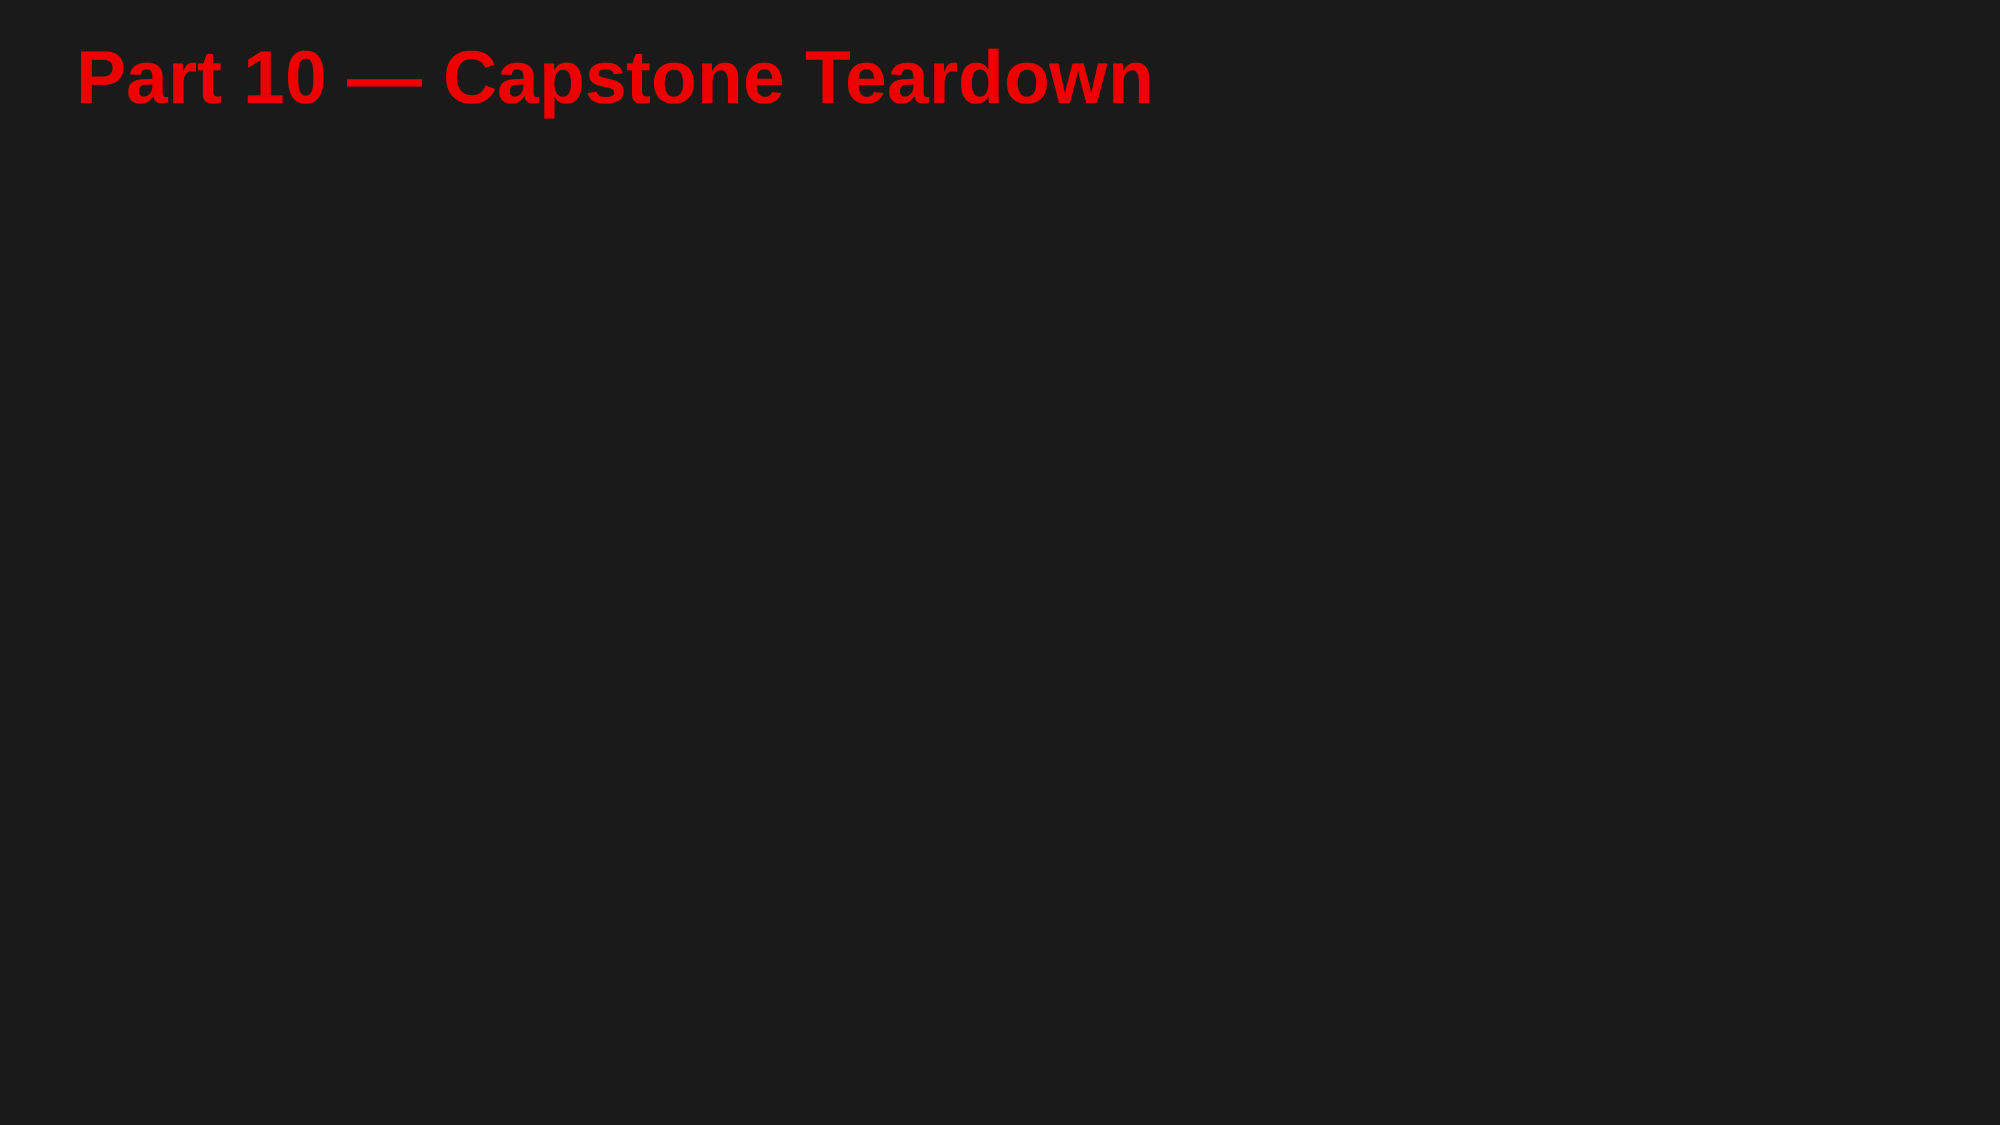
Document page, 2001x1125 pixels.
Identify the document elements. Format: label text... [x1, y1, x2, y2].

text_box Part 10 — Capstone Teardown [59, 23, 1942, 154]
